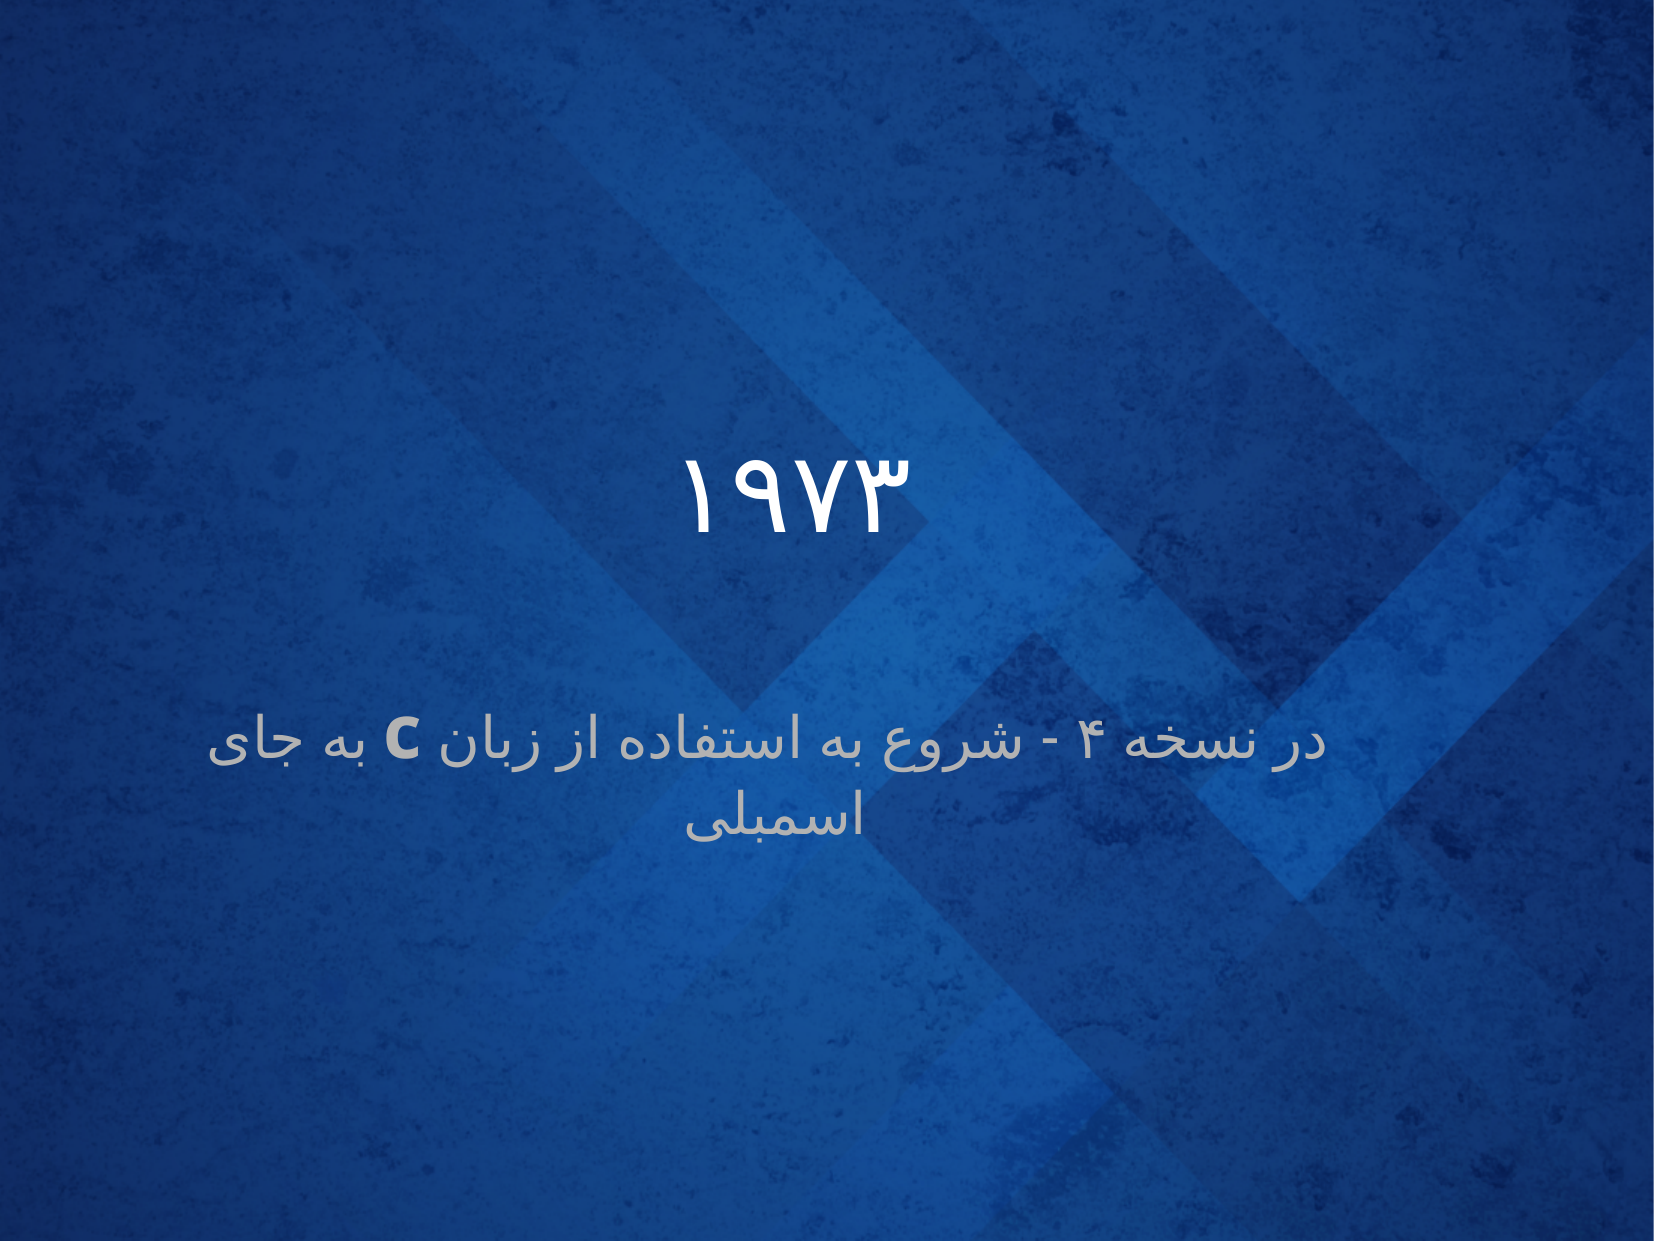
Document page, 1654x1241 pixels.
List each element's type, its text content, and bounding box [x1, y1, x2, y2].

title ۱۹۷۳ [194, 383, 1388, 628]
picture [0, 0, 1654, 1241]
subtitle در نسخه ۴ - شروع به استفاده از زبان c به جای اسمبلی [194, 627, 1341, 910]
